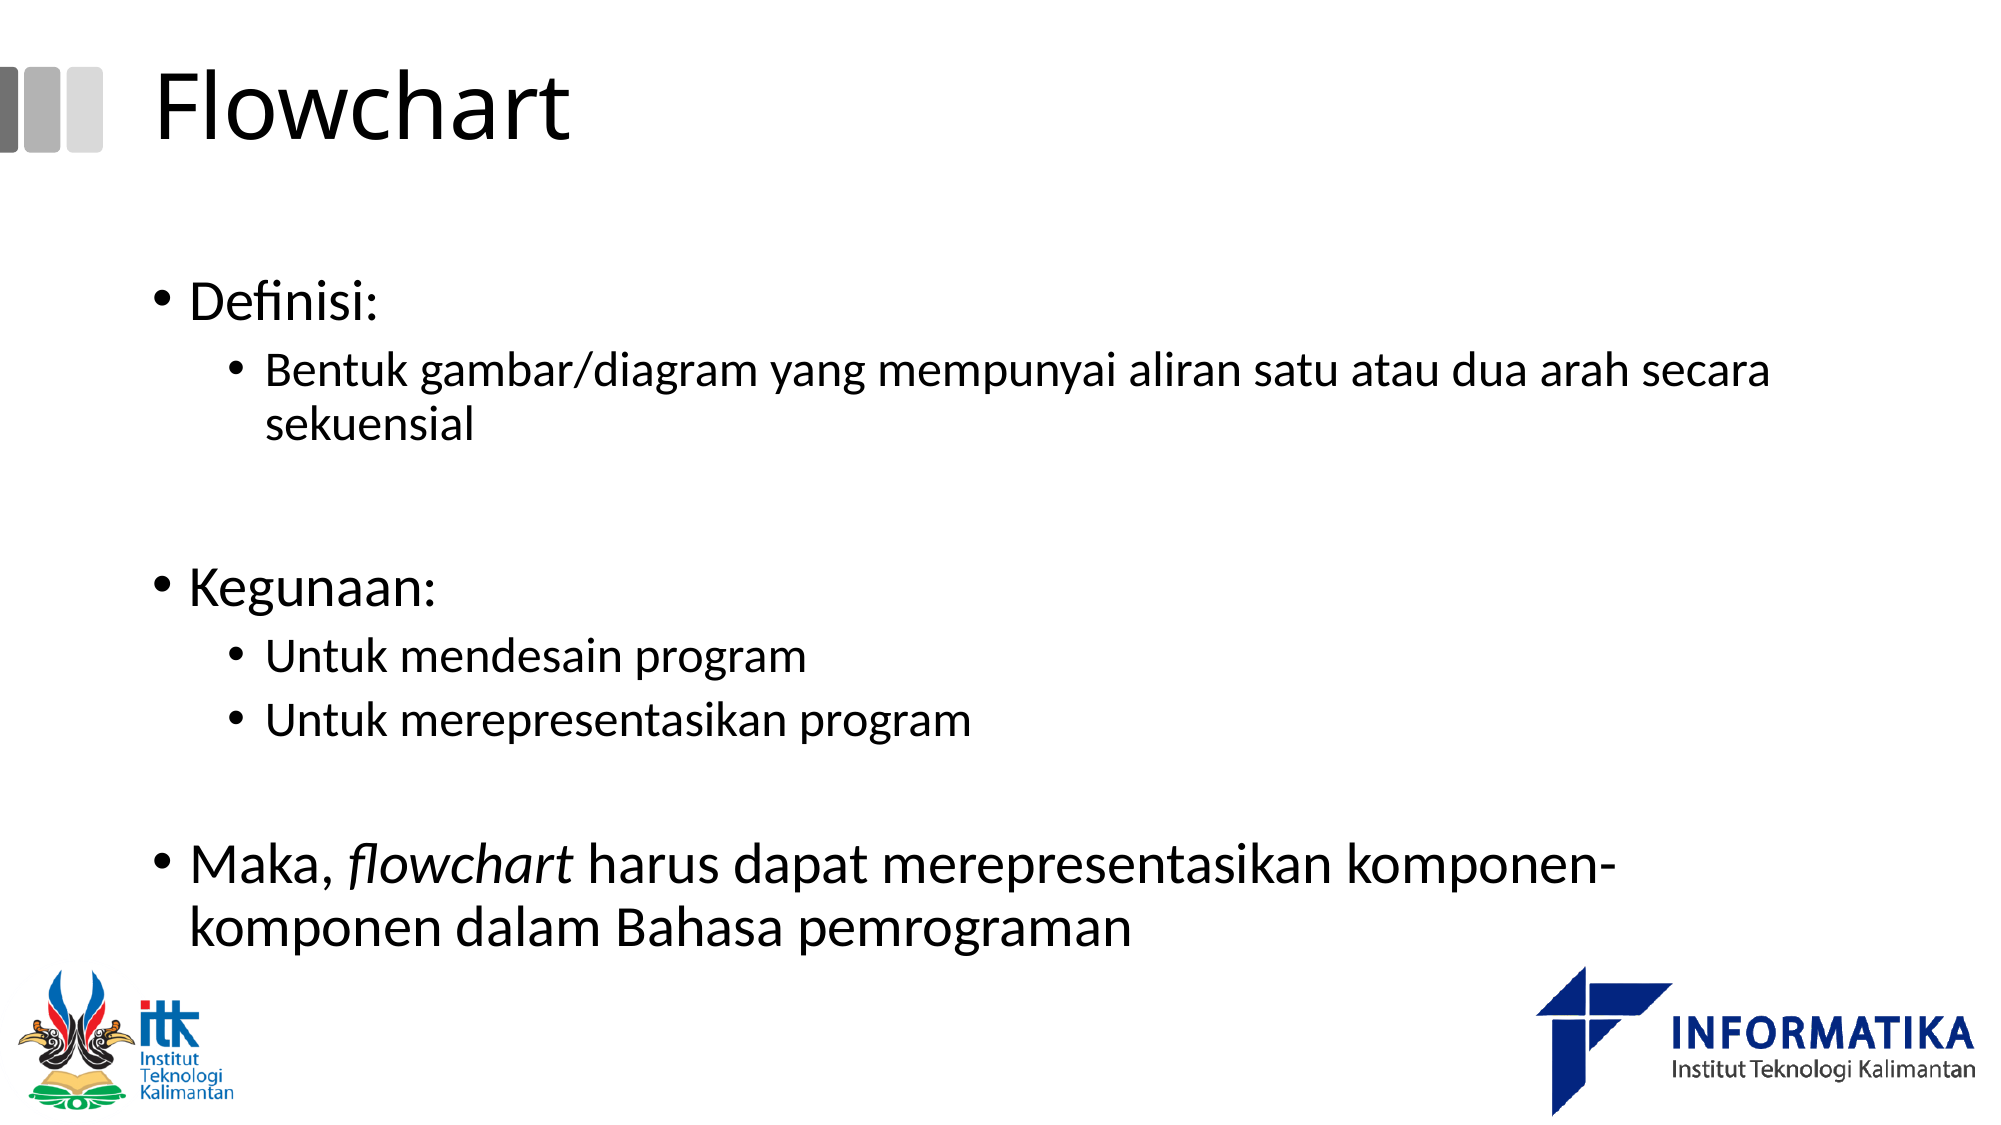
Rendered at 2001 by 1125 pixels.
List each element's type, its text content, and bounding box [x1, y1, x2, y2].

list Definisi: Bentuk gambar/diagram yang mempunyai aliran satu atau dua arah secara sekuensial Kegunaan: Untuk mendesain program Untuk merepresentasikan program Maka, flowchart harus dapat merepresentasikan komponen-komponen dalam Bahasa pemrograman [137, 262, 1863, 977]
title Flowchart [137, 1, 1863, 219]
picture [0, 935, 252, 1125]
picture [1534, 965, 1976, 1118]
